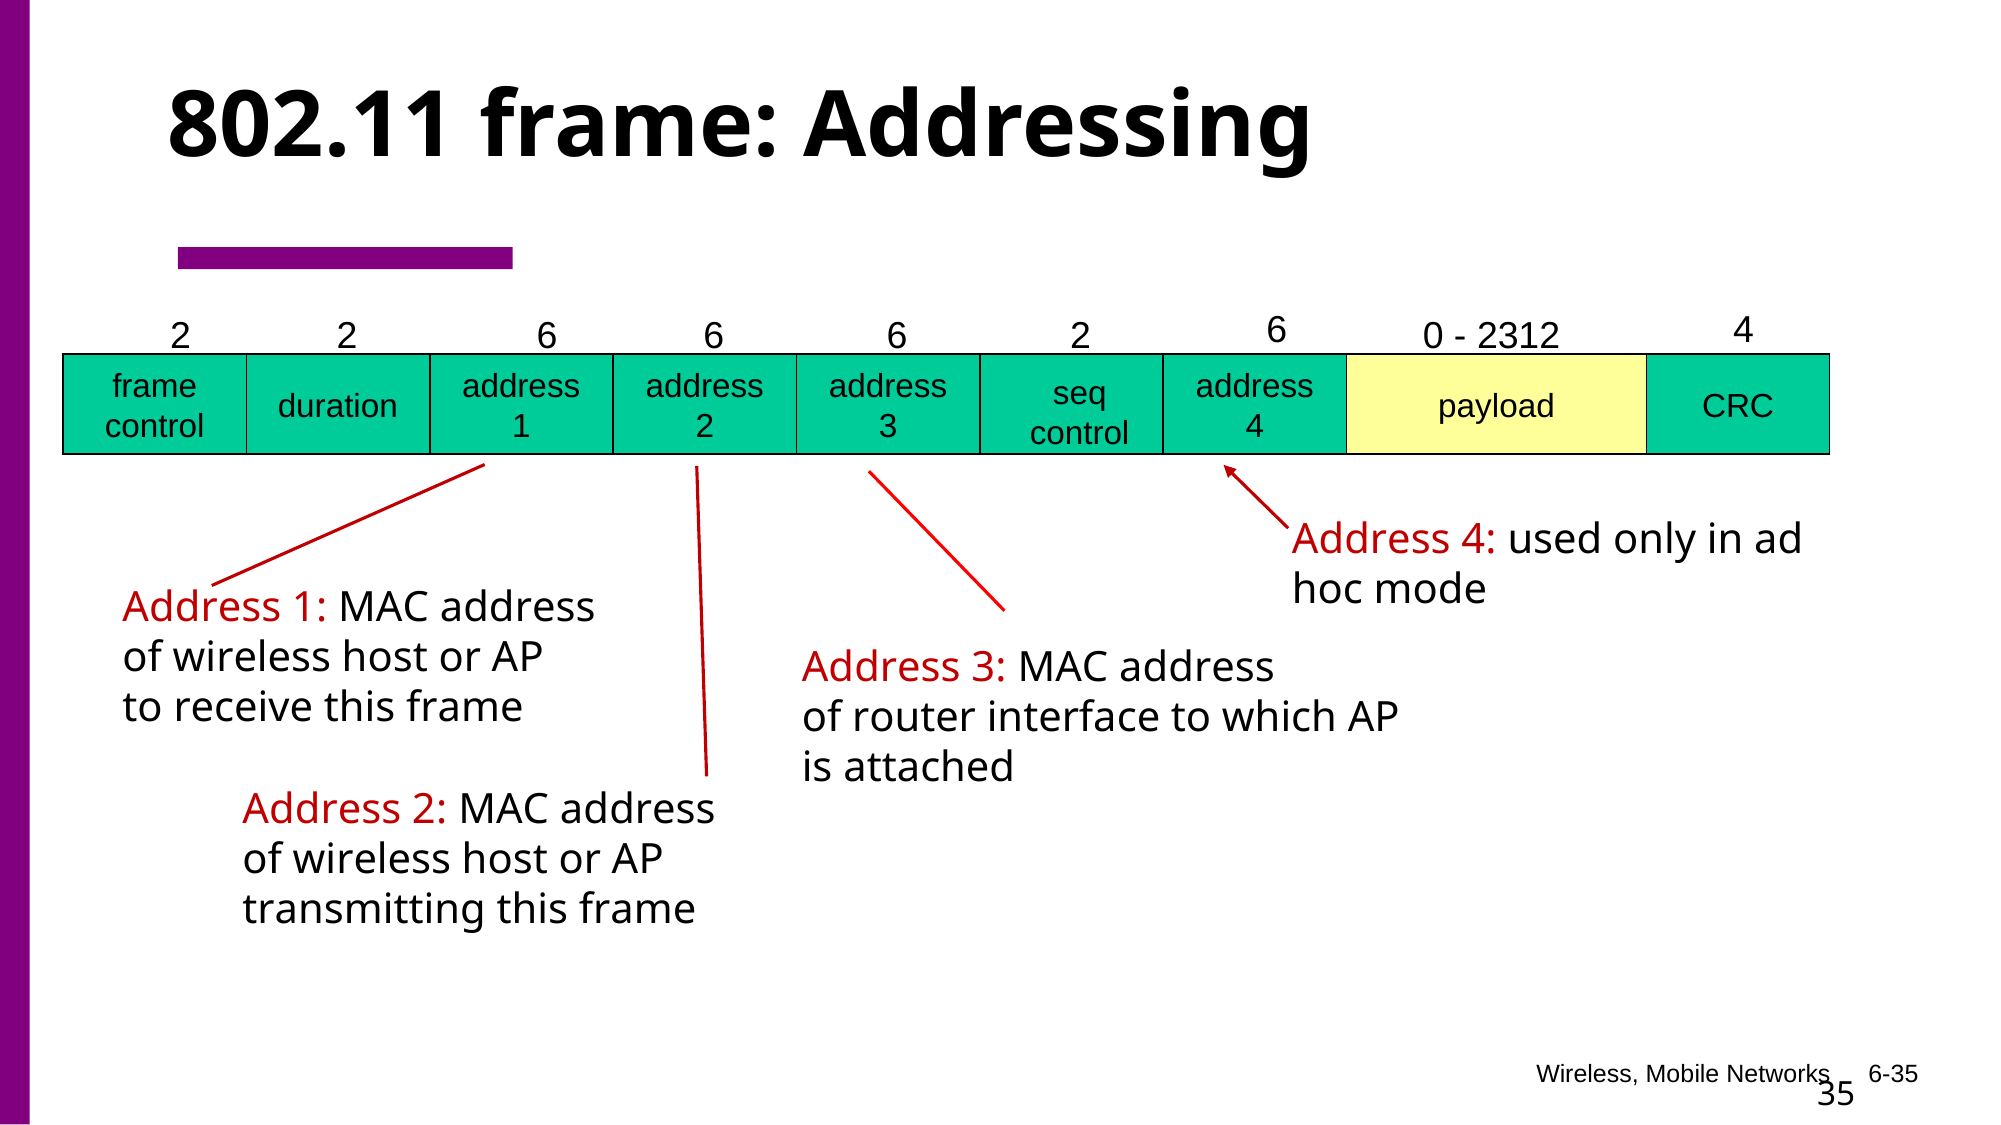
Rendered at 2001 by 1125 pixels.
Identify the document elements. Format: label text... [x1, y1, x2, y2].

text_box address 4 [1164, 353, 1346, 454]
text_box 6 [871, 303, 923, 365]
text_box 4 [1718, 297, 1769, 358]
text_box Address 3: MAC address of router interface to which AP is attached [787, 631, 1455, 798]
text_box seq control [1014, 363, 1145, 460]
text_box 6 [521, 303, 573, 365]
text_box 2 [321, 303, 373, 365]
text_box frame control [63, 353, 246, 454]
text_box address 3 [796, 353, 979, 454]
text_box 6-<number> [1785, 1050, 1934, 1125]
text_box payload [1346, 353, 1646, 454]
text_box Wireless, Mobile Networks [1000, 1049, 1846, 1103]
text_box 6 [688, 303, 739, 365]
text_box Address 4: used only in ad hoc mode [1277, 503, 1848, 620]
text_box Address 1: MAC address of wireless host or AP to receive this frame [107, 571, 611, 738]
text_box Address 2: MAC address of wireless host or AP transmitting this frame [227, 774, 731, 940]
text_box 2 [1055, 303, 1106, 363]
text_box duration [246, 353, 429, 454]
text_box CRC [1646, 353, 1830, 454]
text_box 6 [1251, 297, 1303, 358]
text_box 0 - 2312 [1408, 303, 1576, 365]
title 802.11 frame: Addressing [116, 25, 1518, 214]
text_box address 2 [613, 353, 796, 454]
text_box 2 [155, 303, 206, 365]
text_box address 1 [429, 353, 613, 454]
